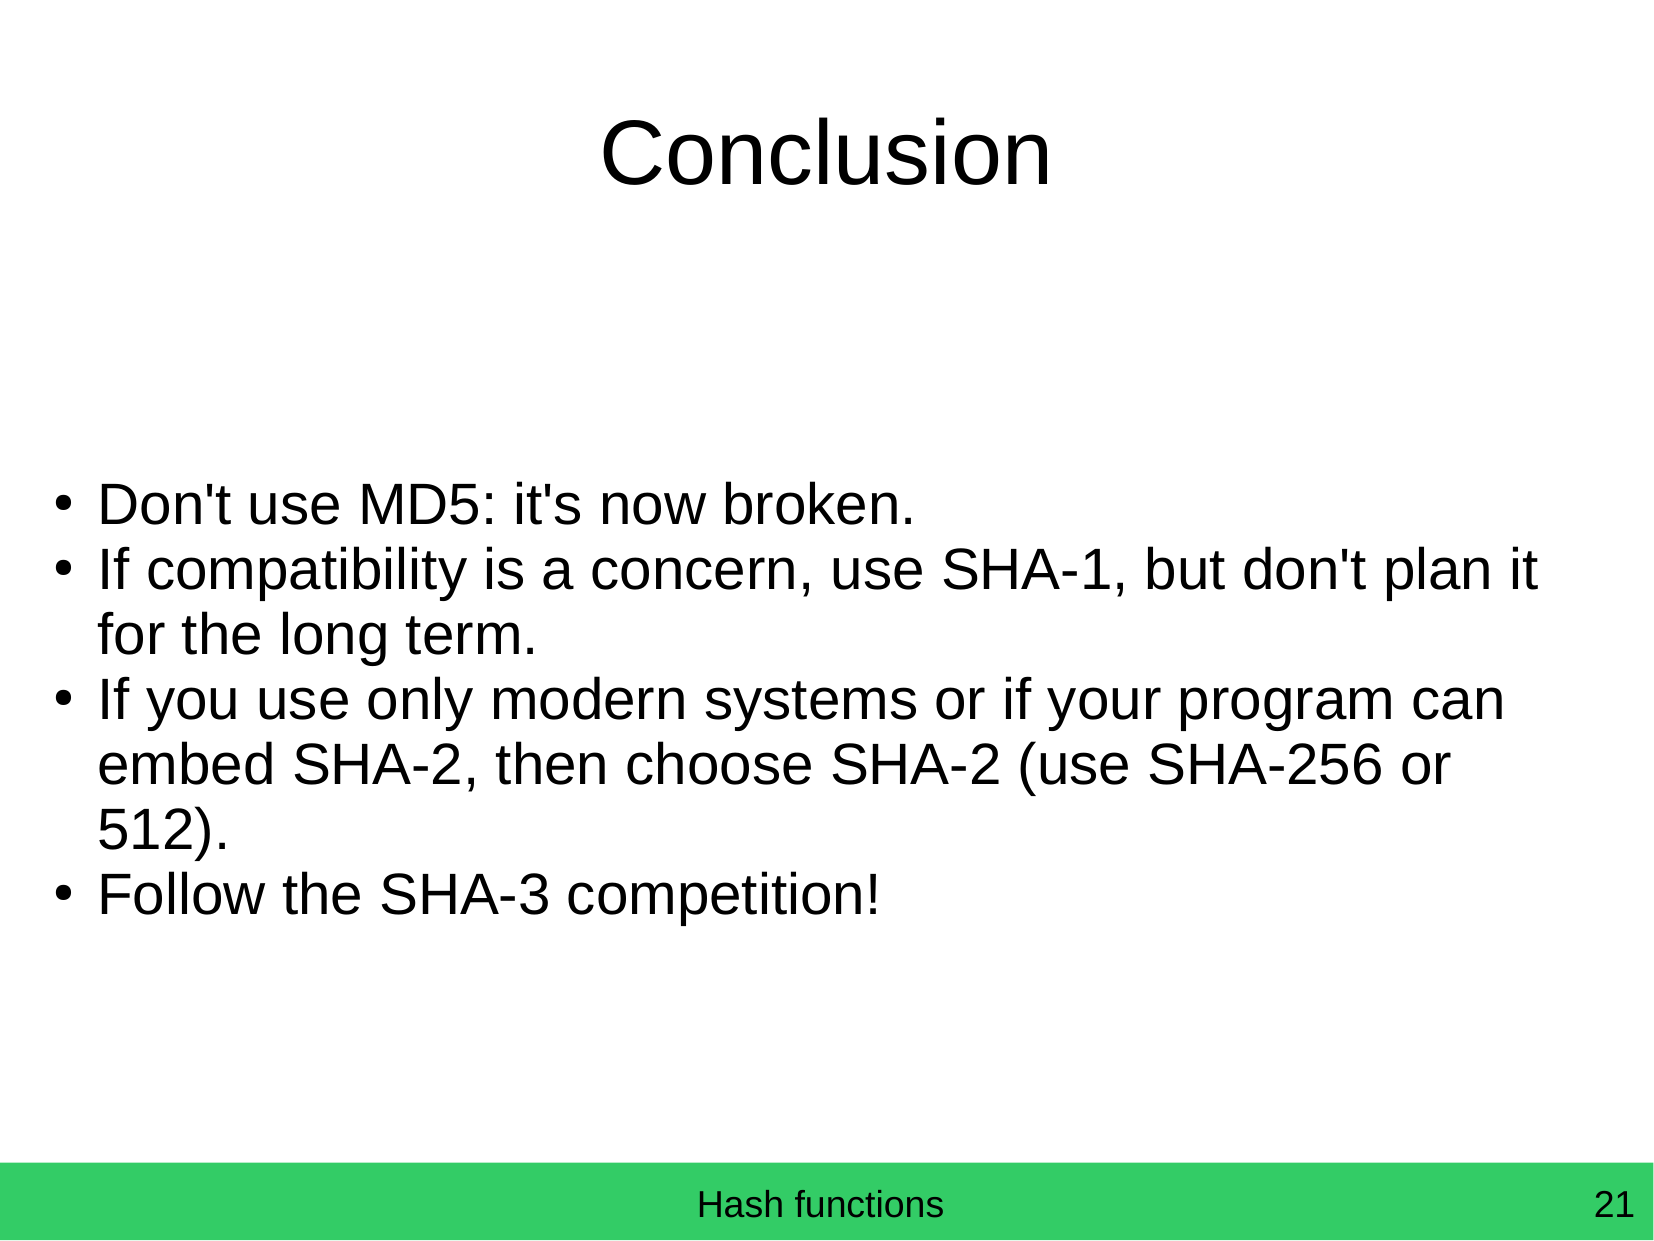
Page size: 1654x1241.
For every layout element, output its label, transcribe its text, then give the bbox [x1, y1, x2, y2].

title Conclusion [82, 49, 1571, 257]
text_box Don't use MD5: it's now broken. If compatibility is a concern, use SHA-1, but don't plan it for the long term. If you use only modern systems or if your program can embed SHA-2, then choose SHA-2 (use SHA-256 or 512). Follow the SHA-3 competition! [53, 297, 1565, 1102]
